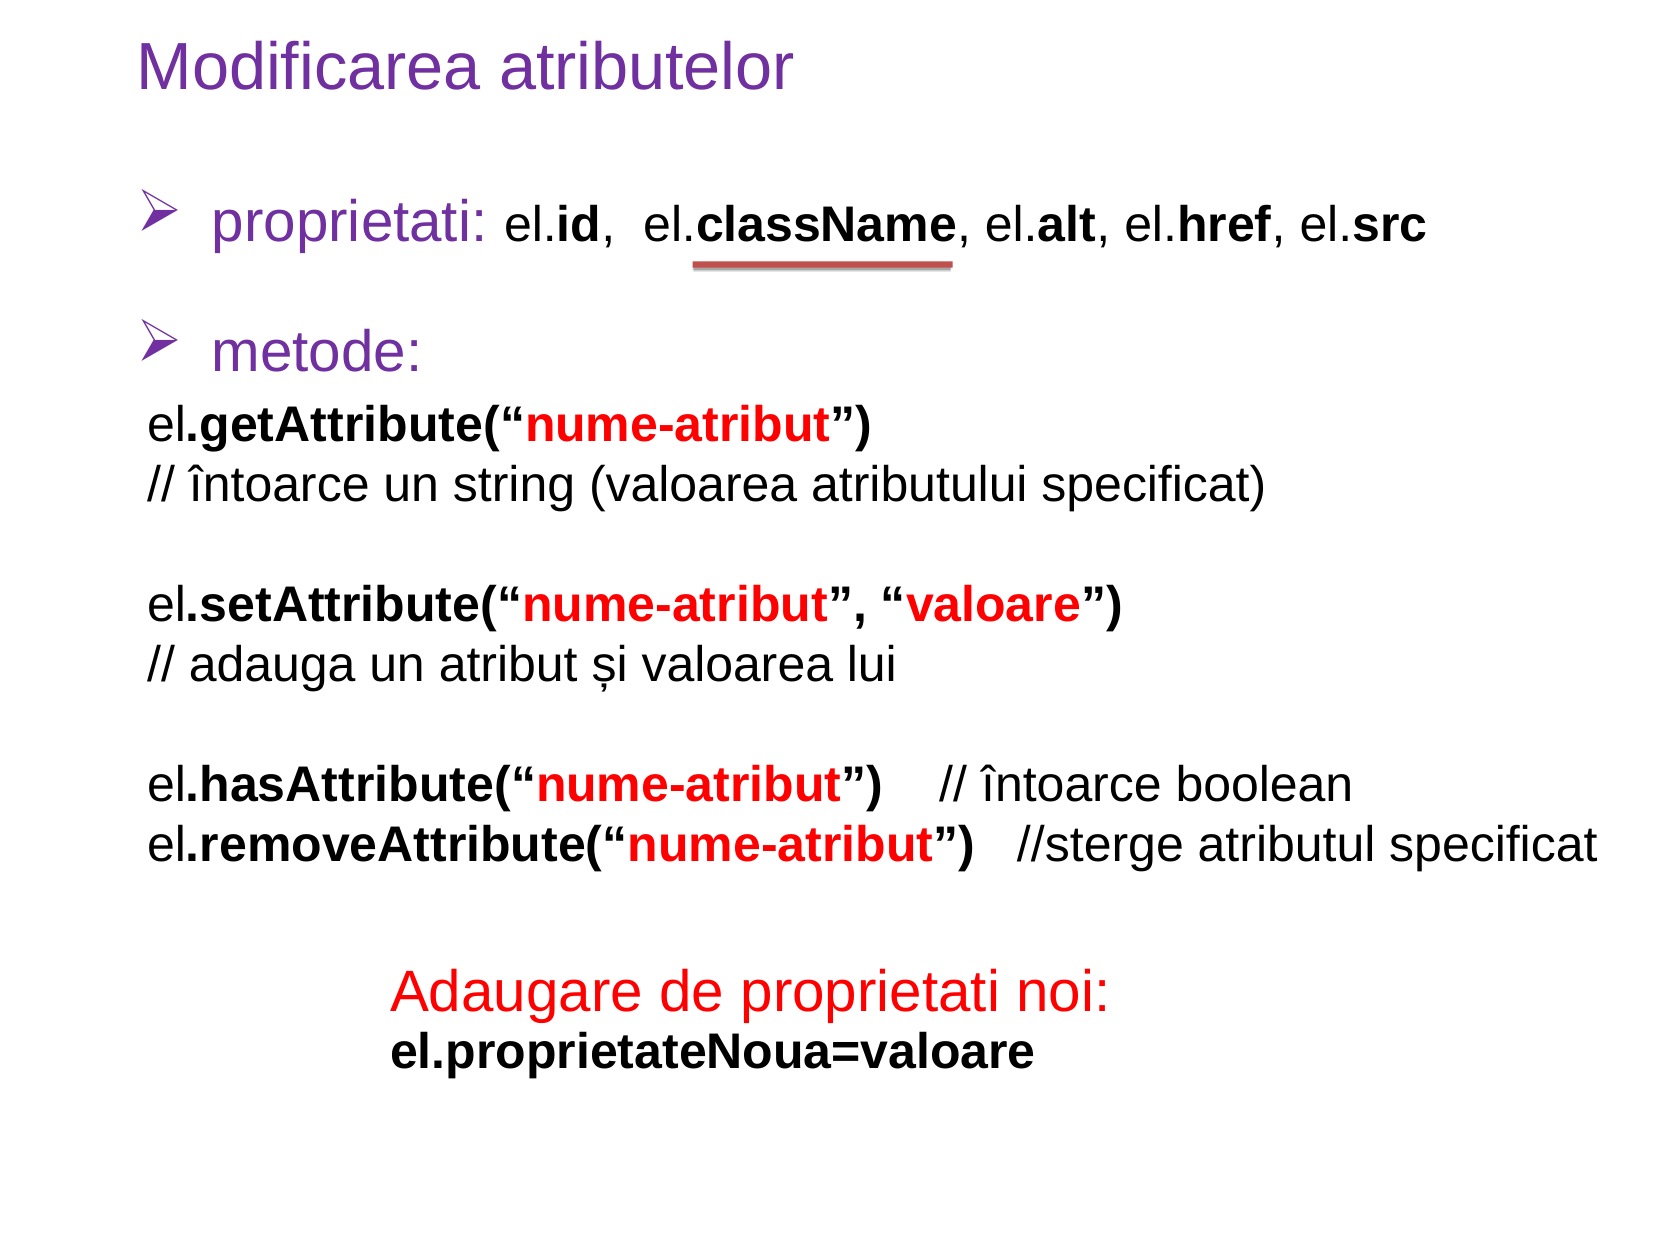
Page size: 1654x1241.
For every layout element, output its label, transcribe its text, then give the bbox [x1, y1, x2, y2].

text_box Adaugare de proprietati noi: el.proprietateNoua=valoare [375, 950, 1127, 1087]
text_box Modificarea atributelor proprietati: el.id, el.className, el.alt, el.href, el.src metode: [121, 15, 1501, 710]
text_box el.getAttribute(“nume-atribut”) // întoarce un string (valoarea atributului specificat) el.setAttribute(“nume-atribut”, “valoare”) // adauga un atribut și valoarea lui el.hasAttribute(“nume-atribut”) // întoarce boolean el.removeAttribute(“nume-atribut”) //sterge atributul specificat [132, 383, 1614, 924]
